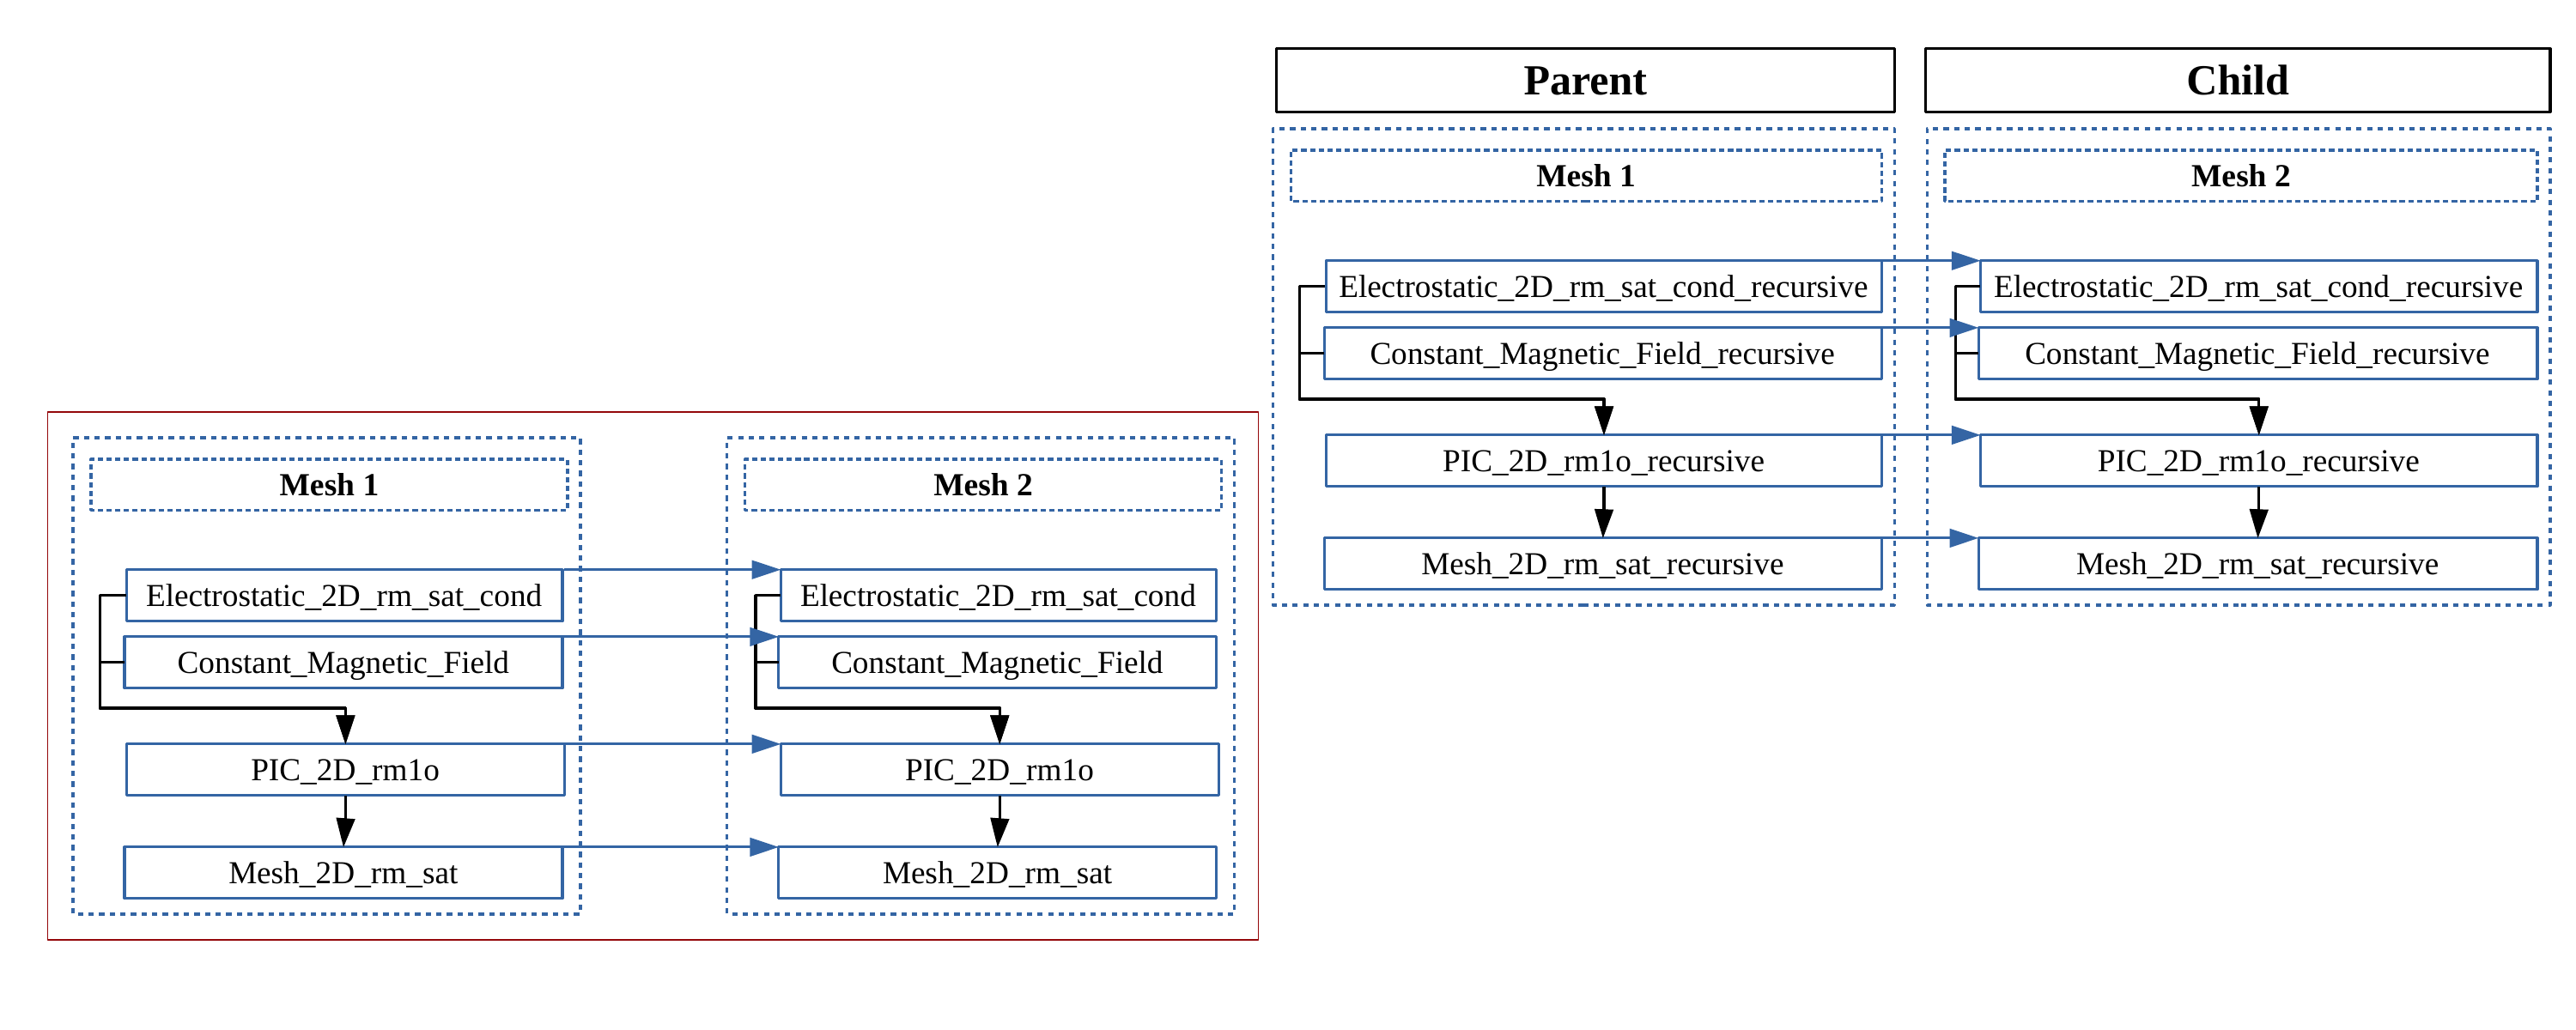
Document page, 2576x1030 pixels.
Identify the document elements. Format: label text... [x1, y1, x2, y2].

text_box [1303, 262, 1895, 352]
text_box Child [1925, 48, 2551, 112]
text_box Mesh_2D_rm_sat_recursive [1978, 537, 2538, 590]
text_box [1273, 129, 1895, 606]
text_box Mesh 1 [90, 459, 568, 511]
text_box Mesh 1 [1291, 150, 1882, 202]
text_box PIC_2D_rm1o_recursive [1980, 434, 2538, 487]
text_box [1927, 329, 2258, 434]
text_box Constant_Magnetic_Field_recursive [1978, 327, 2538, 379]
text_box Mesh_2D_rm_sat [125, 846, 563, 899]
text_box Electrostatic_2D_rm_sat_cond [126, 569, 563, 621]
text_box PIC_2D_rm1o [781, 743, 1219, 796]
text_box Constant_Magnetic_Field [125, 636, 563, 688]
text_box Parent [1276, 48, 1895, 112]
text_box Mesh 2 [1945, 150, 2538, 202]
text_box Electrostatic_2D_rm_sat_cond_recursive [1326, 260, 1882, 312]
text_box Mesh_2D_rm_sat [778, 846, 1217, 899]
text_box [1927, 262, 1980, 326]
text_box [1958, 329, 1978, 352]
text_box Mesh_2D_rm_sat_recursive [1324, 537, 1882, 590]
text_box [1303, 329, 1895, 434]
text_box Mesh 2 [744, 459, 1222, 511]
text_box Electrostatic_2D_rm_sat_cond [781, 569, 1217, 621]
text_box [1604, 436, 1895, 537]
text_box [1927, 436, 2257, 537]
text_box [1927, 129, 2551, 606]
text_box PIC_2D_rm1o [126, 743, 565, 796]
text_box Constant_Magnetic_Field_recursive [1324, 327, 1882, 379]
text_box PIC_2D_rm1o_recursive [1326, 434, 1882, 487]
text_box Constant_Magnetic_Field [778, 636, 1217, 688]
text_box Electrostatic_2D_rm_sat_cond_recursive [1980, 260, 2538, 312]
text_box [47, 411, 1259, 941]
